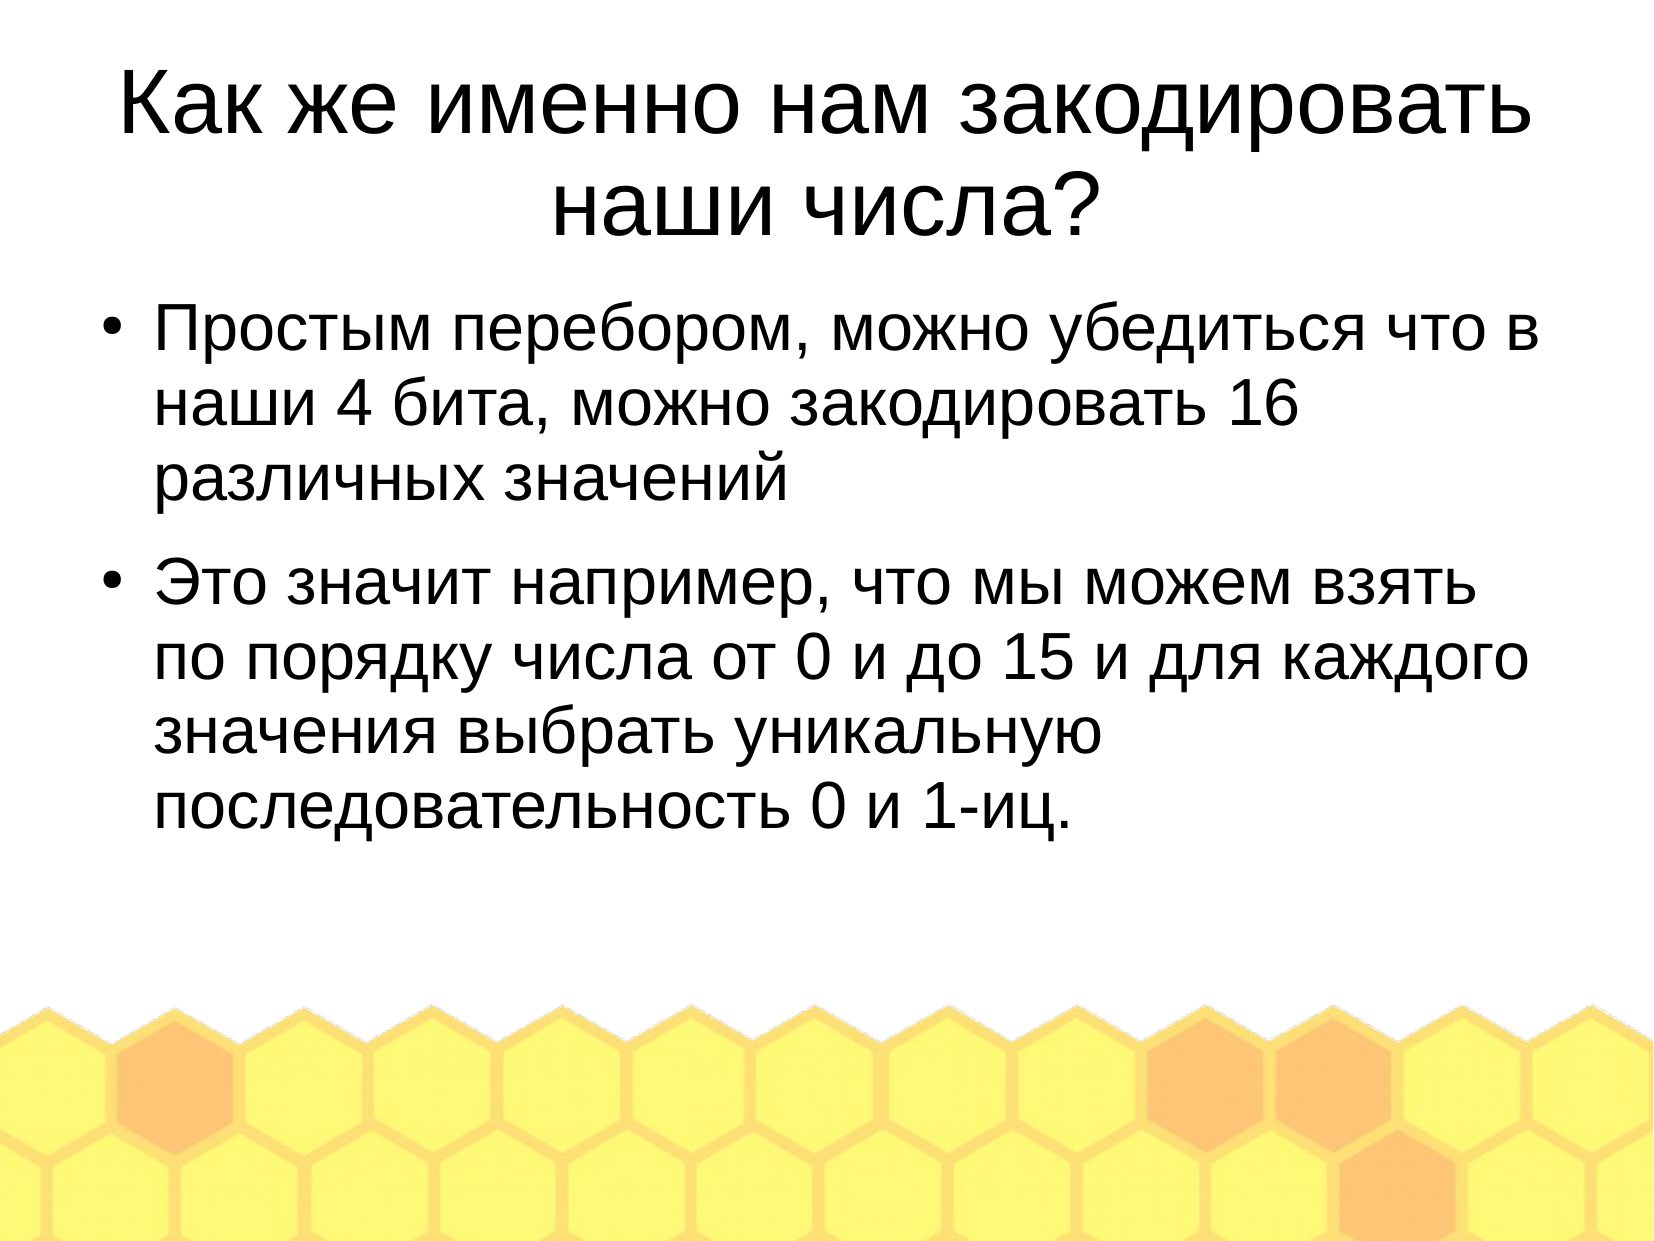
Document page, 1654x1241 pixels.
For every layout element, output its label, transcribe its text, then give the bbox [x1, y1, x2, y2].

picture [0, 1001, 1654, 1241]
title Как же именно нам закодировать наши числа? [82, 49, 1571, 257]
list Простым перебором, можно убедиться что в наши 4 бита, можно закодировать 16 различных значений Это значит например, что мы можем взять по порядку числа от 0 и до 15 и для каждого значения выбрать уникальную последовательность 0 и 1-иц. [82, 290, 1571, 1010]
